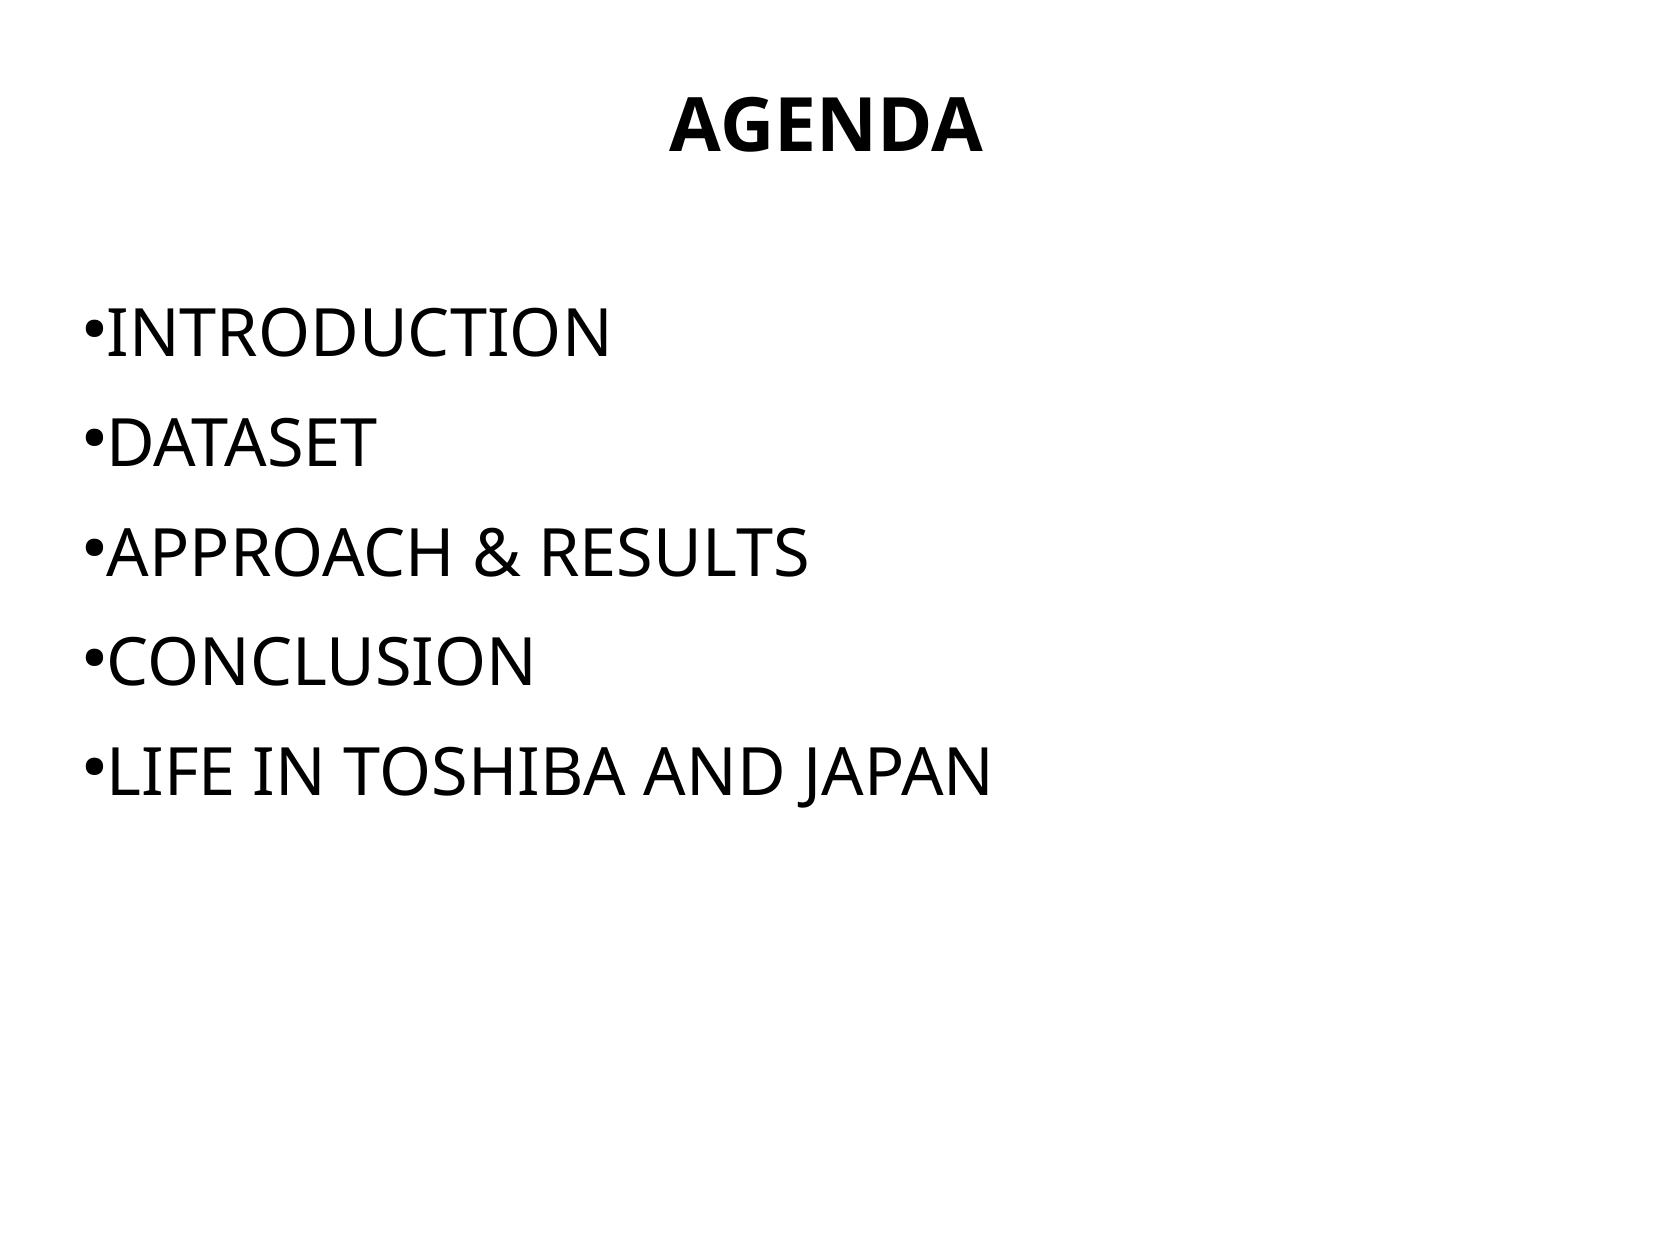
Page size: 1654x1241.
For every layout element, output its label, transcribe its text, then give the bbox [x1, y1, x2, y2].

title AGENDA [82, 17, 1571, 226]
list INTRODUCTION DATASET APPROACH & RESULTS CONCLUSION LIFE IN TOSHIBA AND JAPAN [82, 290, 1571, 1109]
